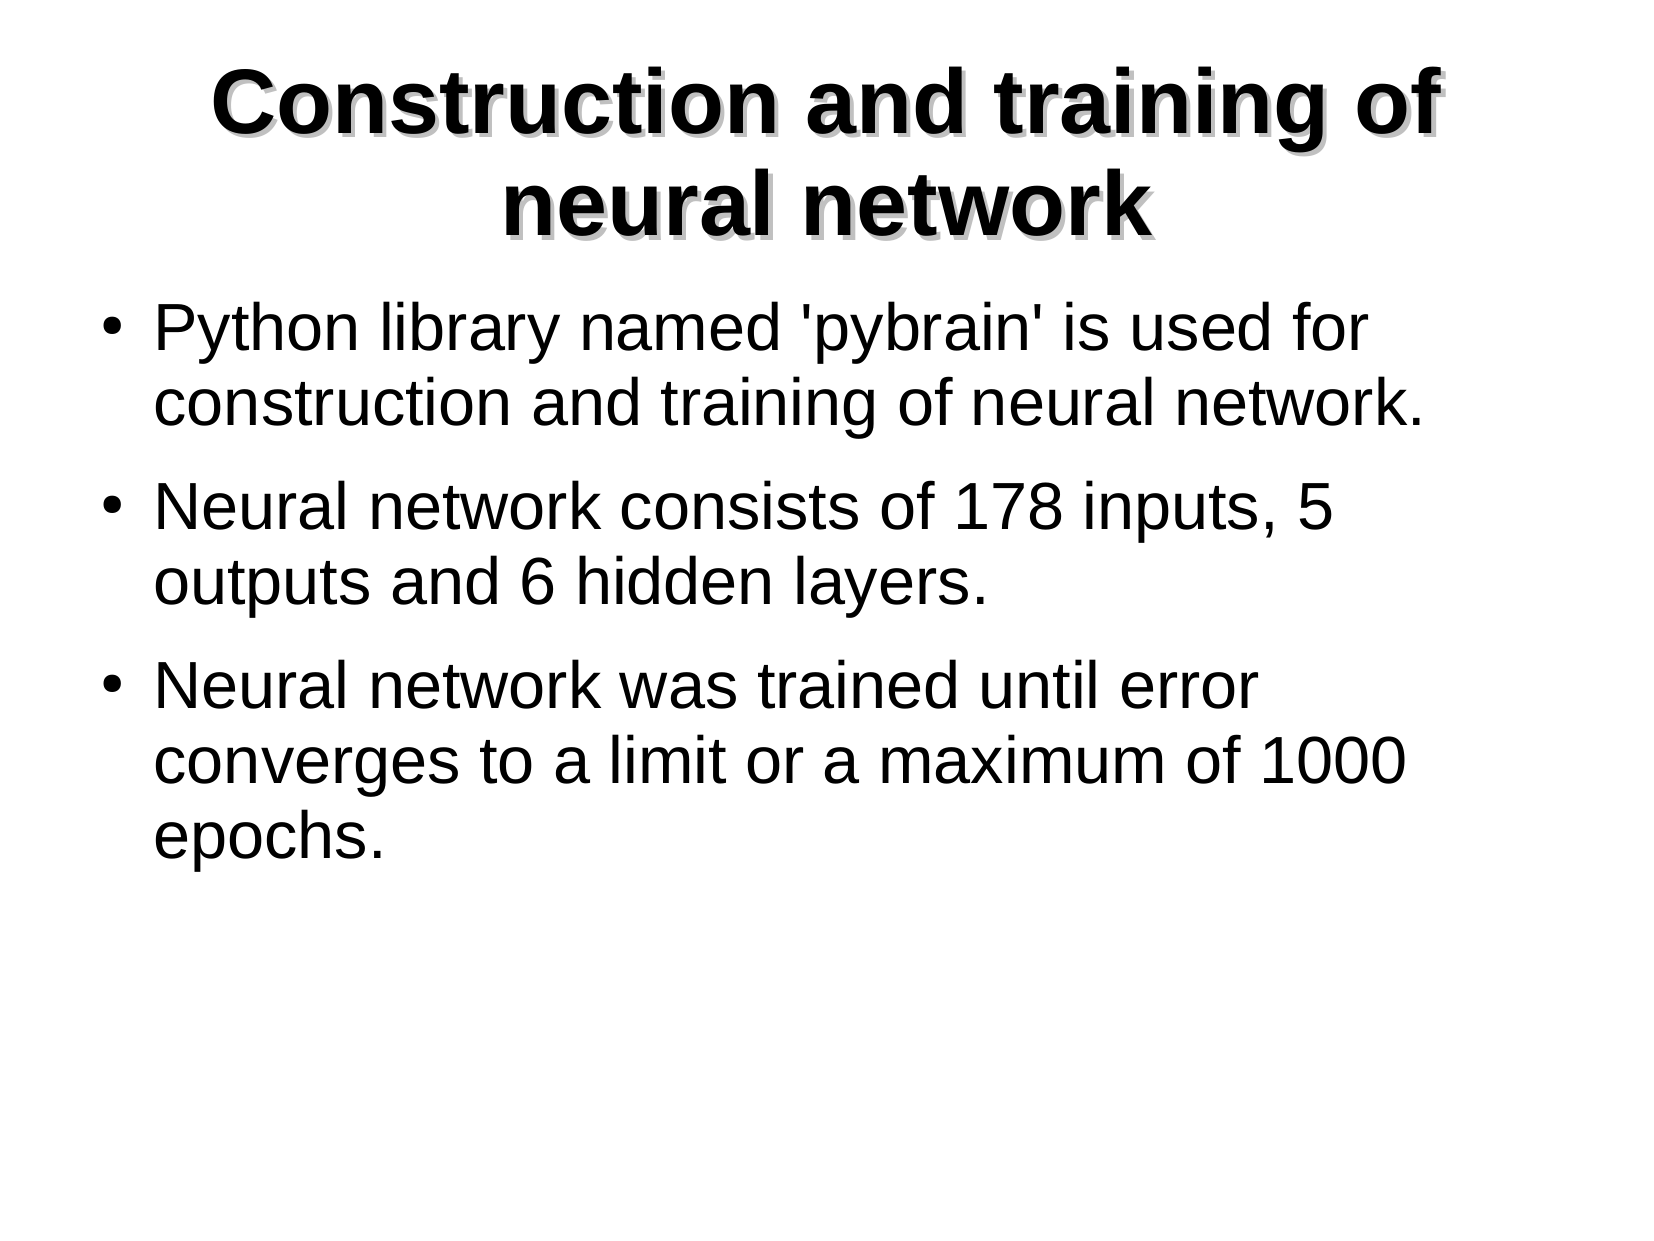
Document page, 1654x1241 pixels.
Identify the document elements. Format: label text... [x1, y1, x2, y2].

title Construction and training of neural network [82, 49, 1571, 257]
list Python library named 'pybrain' is used for construction and training of neural network. Neural network consists of 178 inputs, 5 outputs and 6 hidden layers. Neural network was trained until error converges to a limit or a maximum of 1000 epochs. [82, 290, 1571, 1010]
